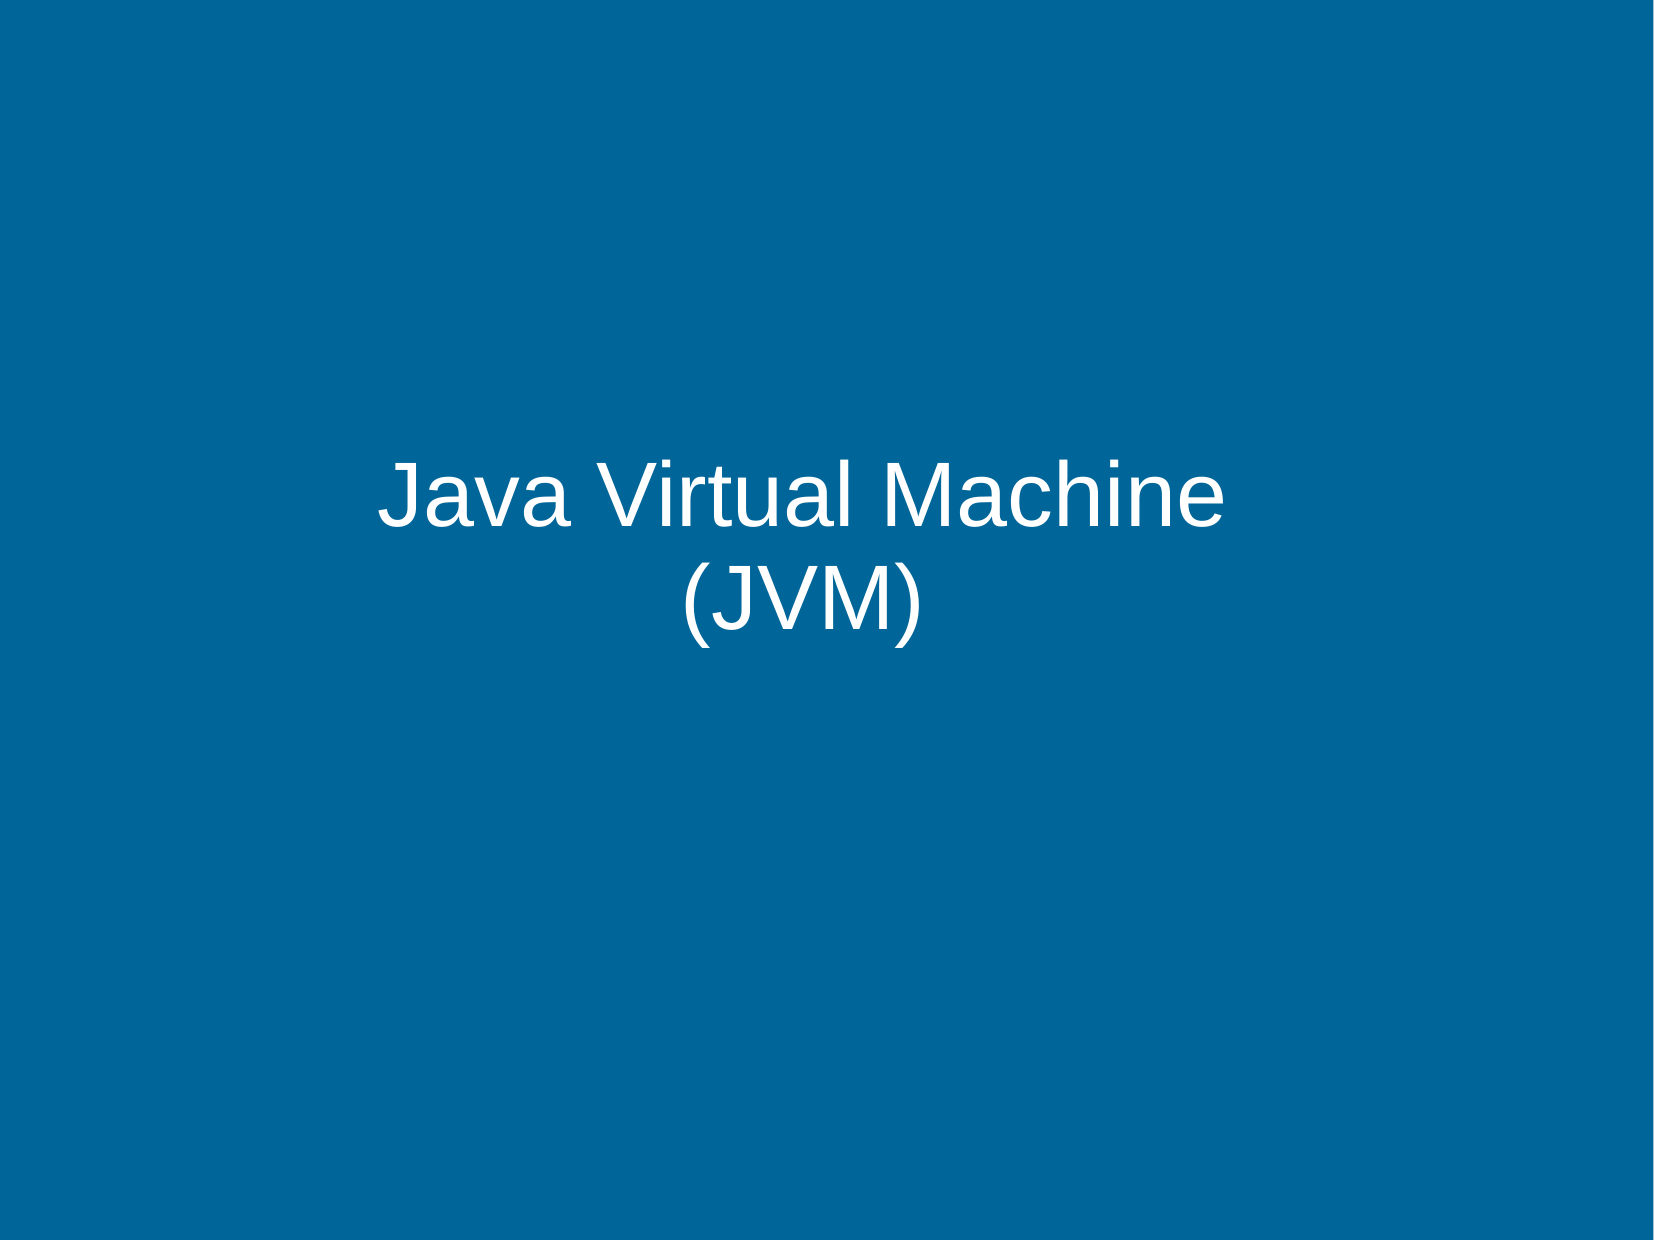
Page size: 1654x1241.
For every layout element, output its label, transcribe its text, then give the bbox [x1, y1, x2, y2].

title Java Virtual Machine (JVM) [59, 442, 1548, 650]
